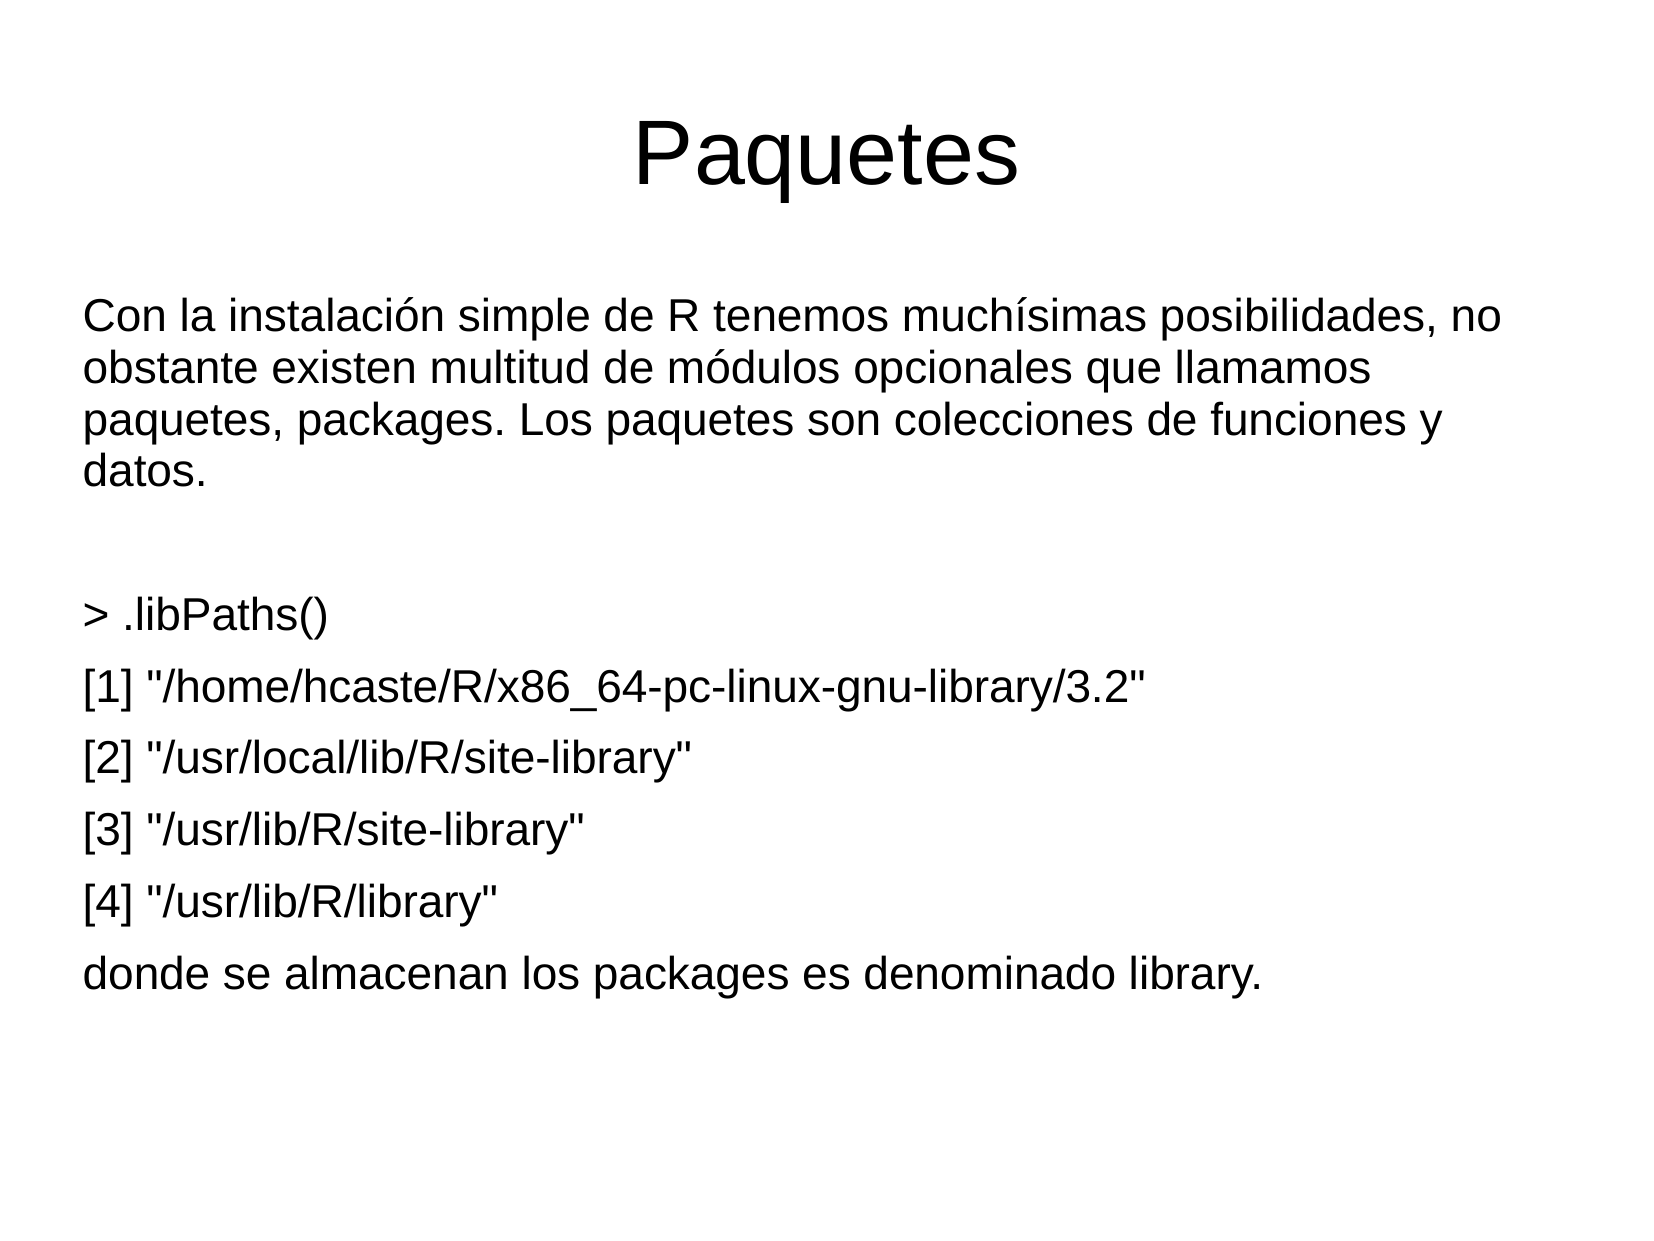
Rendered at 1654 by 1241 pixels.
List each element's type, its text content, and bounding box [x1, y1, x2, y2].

list Con la instalación simple de R tenemos muchísimas posibilidades, no obstante existen multitud de módulos opcionales que llamamos paquetes, packages. Los paquetes son colecciones de funciones y datos. > .libPaths() [1] "/home/hcaste/R/x86_64-pc-linux-gnu-library/3.2" [2] "/usr/local/lib/R/site-library" [3] "/usr/lib/R/site-library" [4] "/usr/lib/R/library" donde se almacenan los packages es denominado library. [82, 290, 1571, 1010]
title Paquetes [82, 49, 1571, 257]
